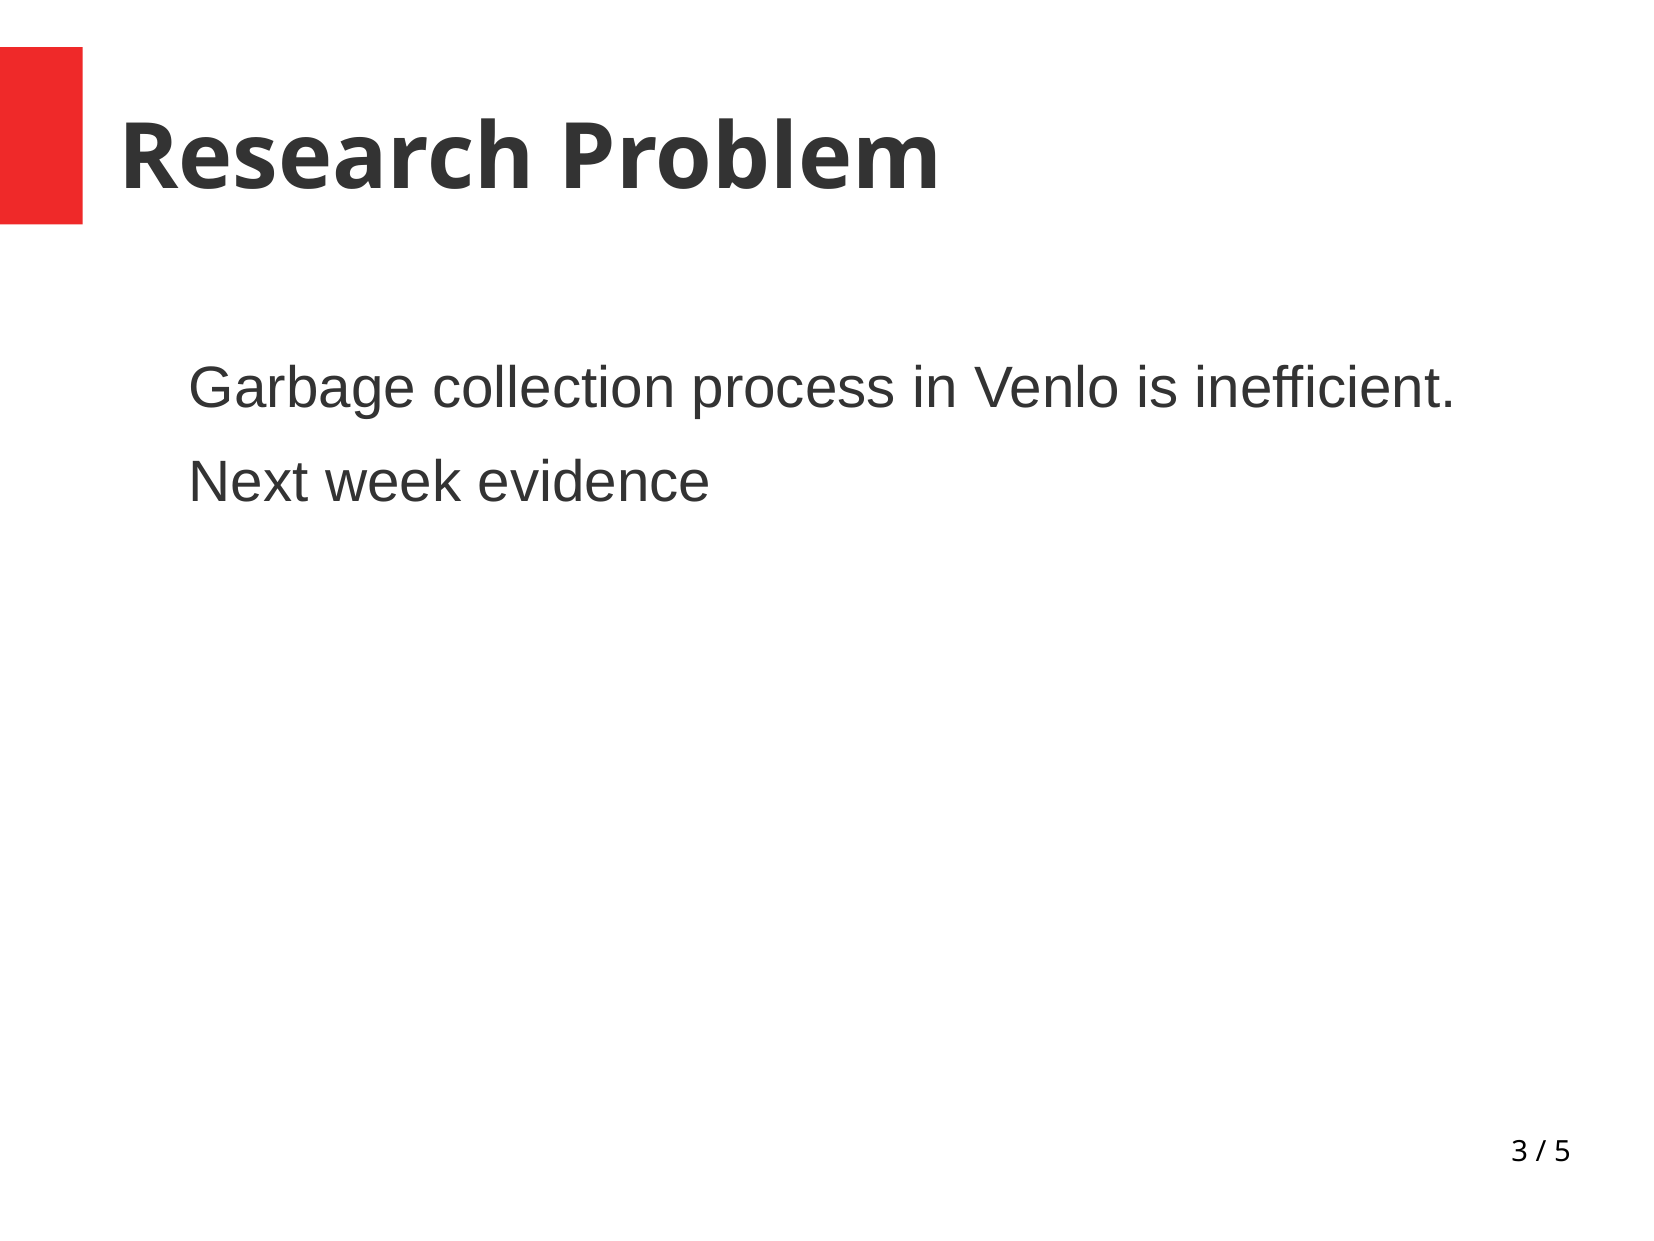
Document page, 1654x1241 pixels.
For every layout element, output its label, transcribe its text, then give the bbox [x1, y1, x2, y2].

list Garbage collection process in Venlo is inefficient. Next week evidence [118, 354, 1536, 1074]
title Research Problem [118, 49, 1571, 257]
